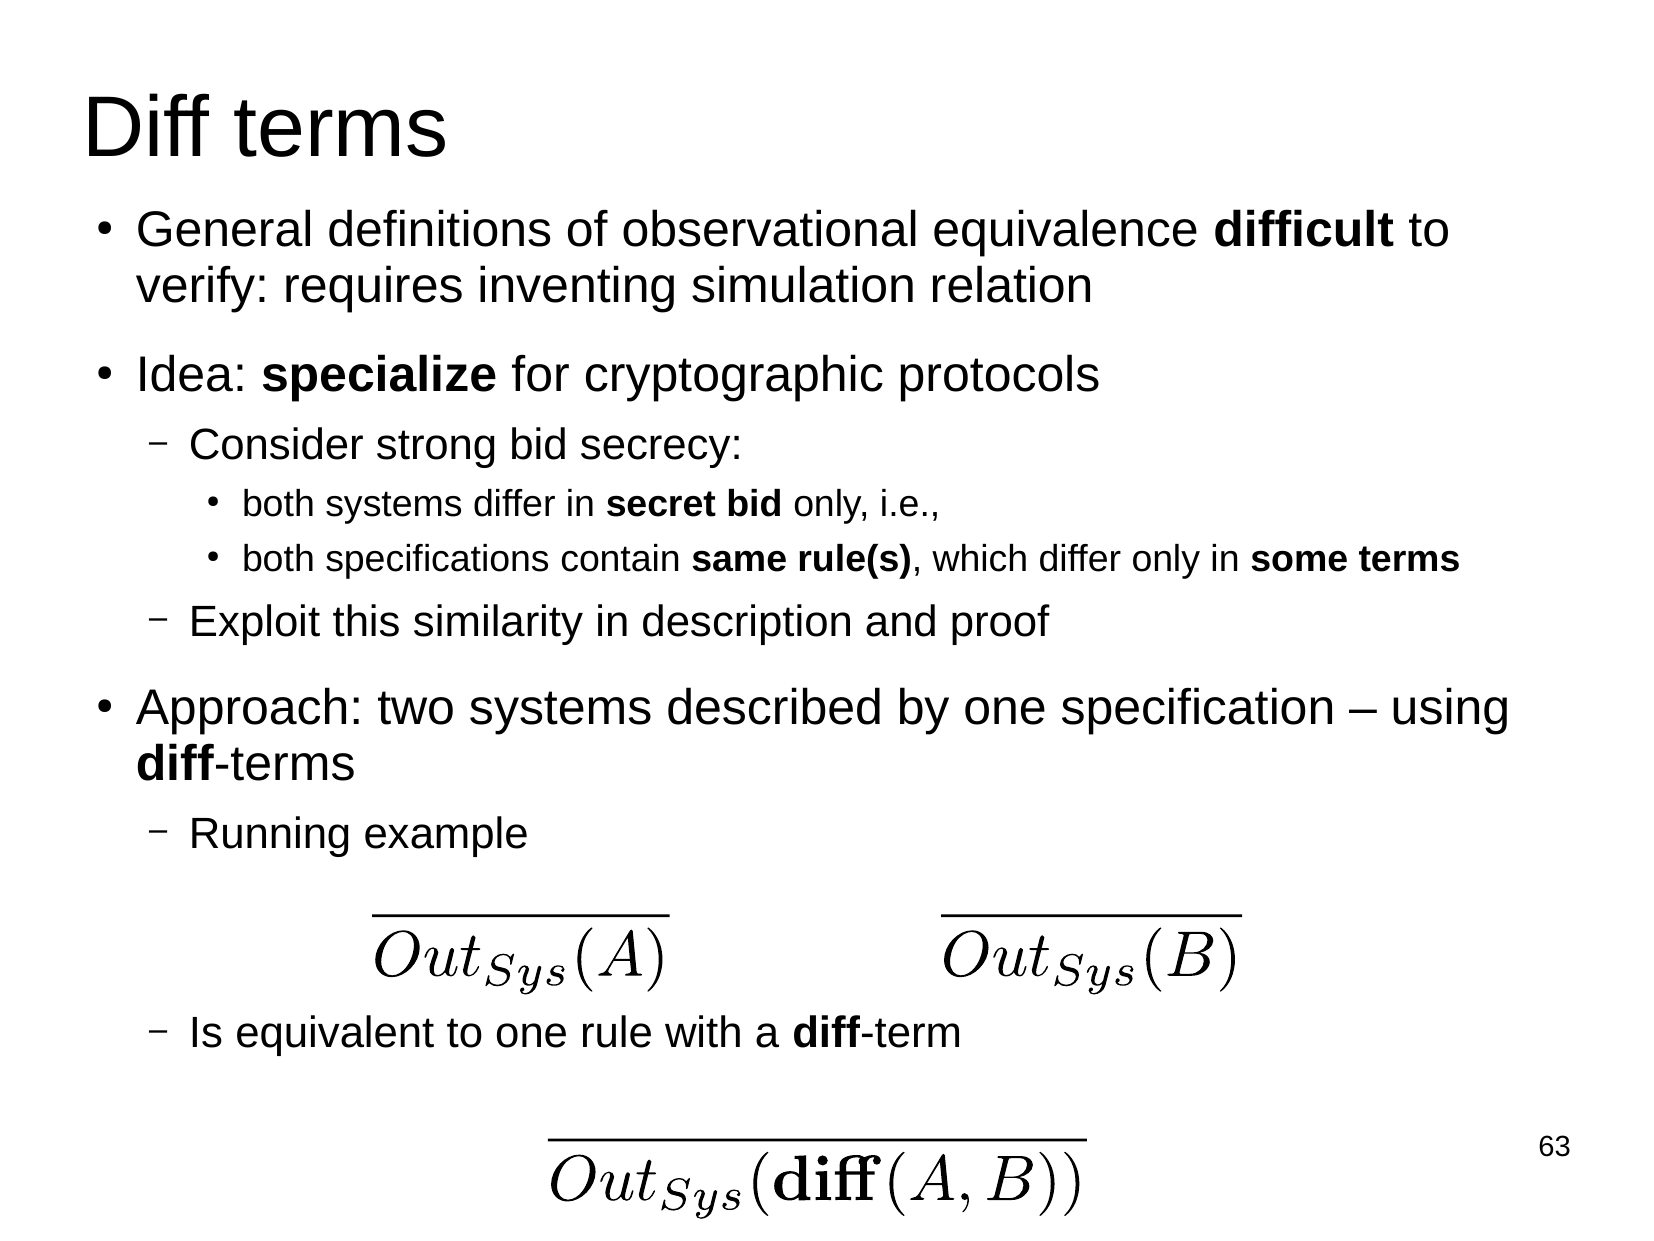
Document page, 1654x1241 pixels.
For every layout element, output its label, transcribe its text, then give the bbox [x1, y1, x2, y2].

text_box [372, 914, 1243, 995]
text_box [547, 1138, 1087, 1219]
title Diff terms [82, 49, 1571, 201]
list General definitions of observational equivalence difficult to verify: requires inventing simulation relation Idea: specialize for cryptographic protocols Consider strong bid secrecy: both systems differ in secret bid only, i.e., both specifications contain same rule(s), which differ only in some terms Exploit this similarity in description and proof Approach: two systems described by one specification – using diff-terms Running example Is equivalent to one rule with a diff-term [82, 201, 1571, 1065]
